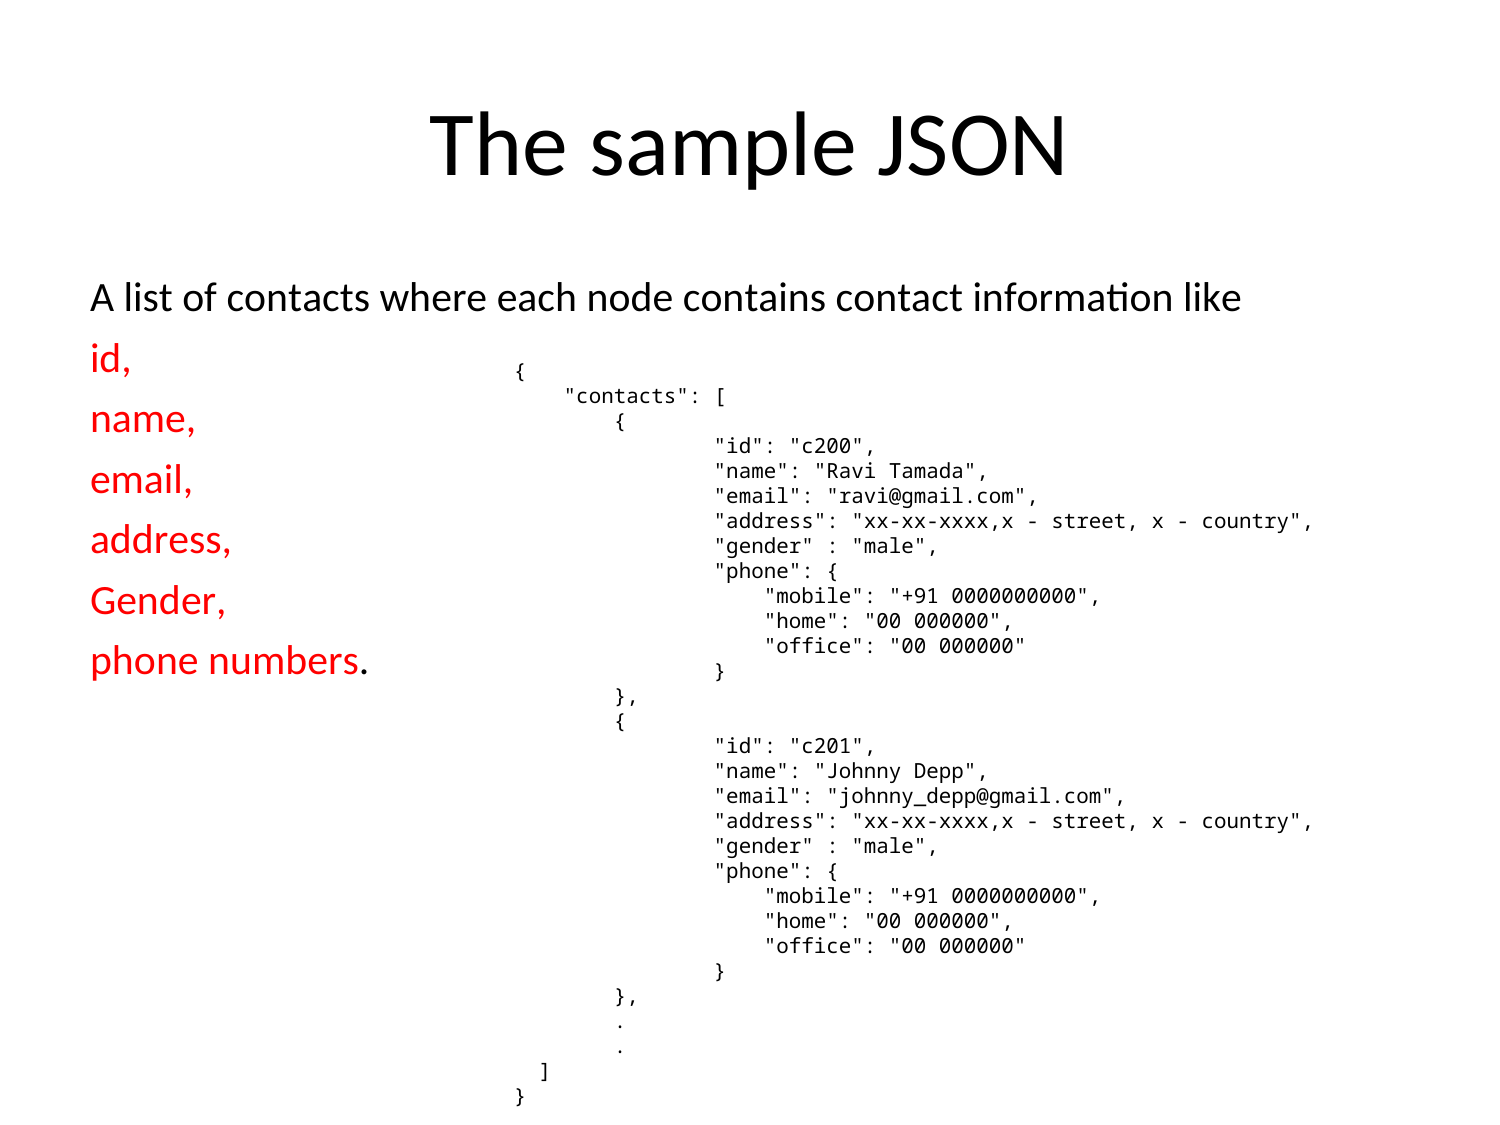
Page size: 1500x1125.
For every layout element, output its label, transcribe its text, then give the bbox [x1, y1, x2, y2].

title The sample JSON [75, 45, 1426, 233]
table_header { "contacts": [ { "id": "c200", "name": "Ravi Tamada", "email": "ravi@gmail.com", "address": "xx-xx-xxxx,x - street, x - country", "gender" : "male", "phone": { "mobile": "+91 0000000000", "home": "00 000000", "office": "00 000000" } }, { "id": "c201", "name": "Johnny Depp", "email": "johnny_depp@gmail.com", "address": "xx-xx-xxxx,x - street, x - country", "gender" : "male", "phone": { "mobile": "+91 0000000000", "home": "00 000000", "office": "00 000000" } }, . . ] } [514, 333, 1485, 1125]
list A list of contacts where each node contains contact information like id, name, email, address, Gender, phone numbers. [75, 262, 1426, 1005]
